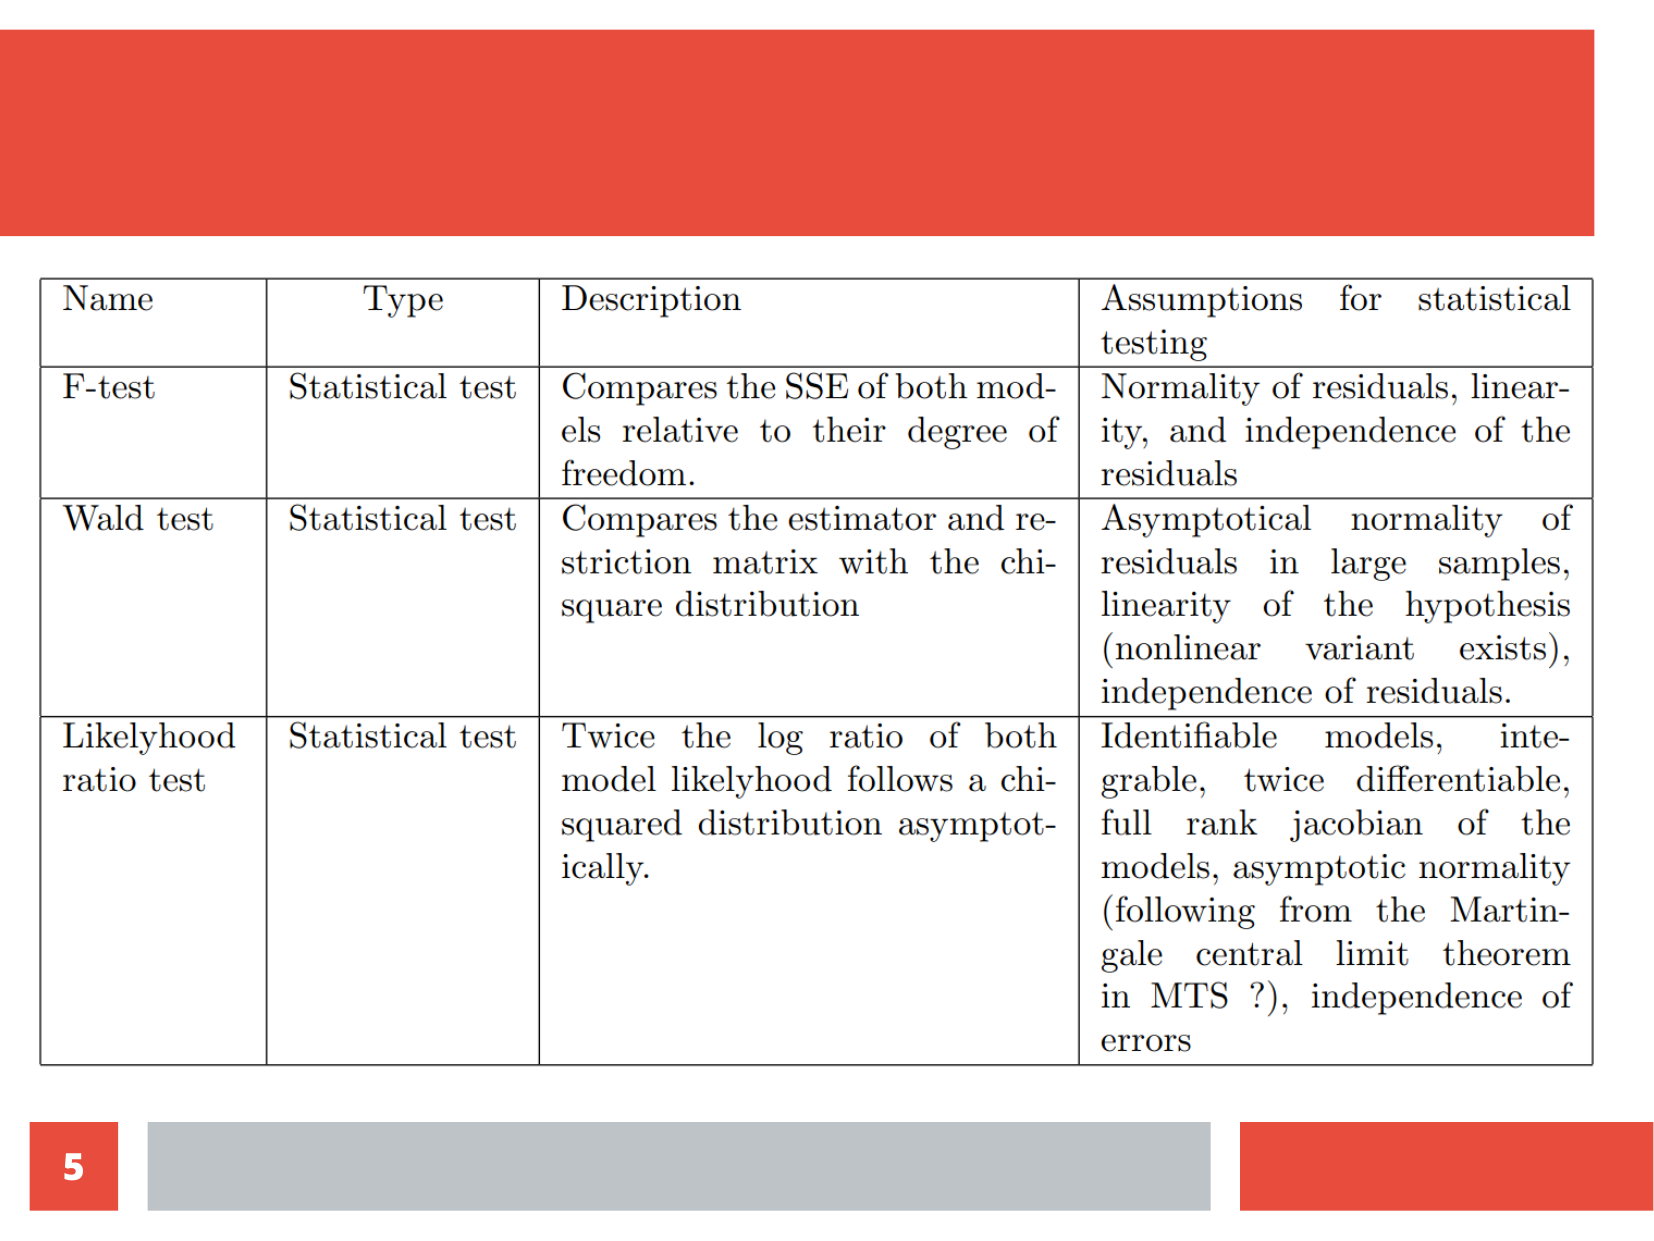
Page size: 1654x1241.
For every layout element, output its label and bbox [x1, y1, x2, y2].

picture [35, 272, 1597, 1075]
